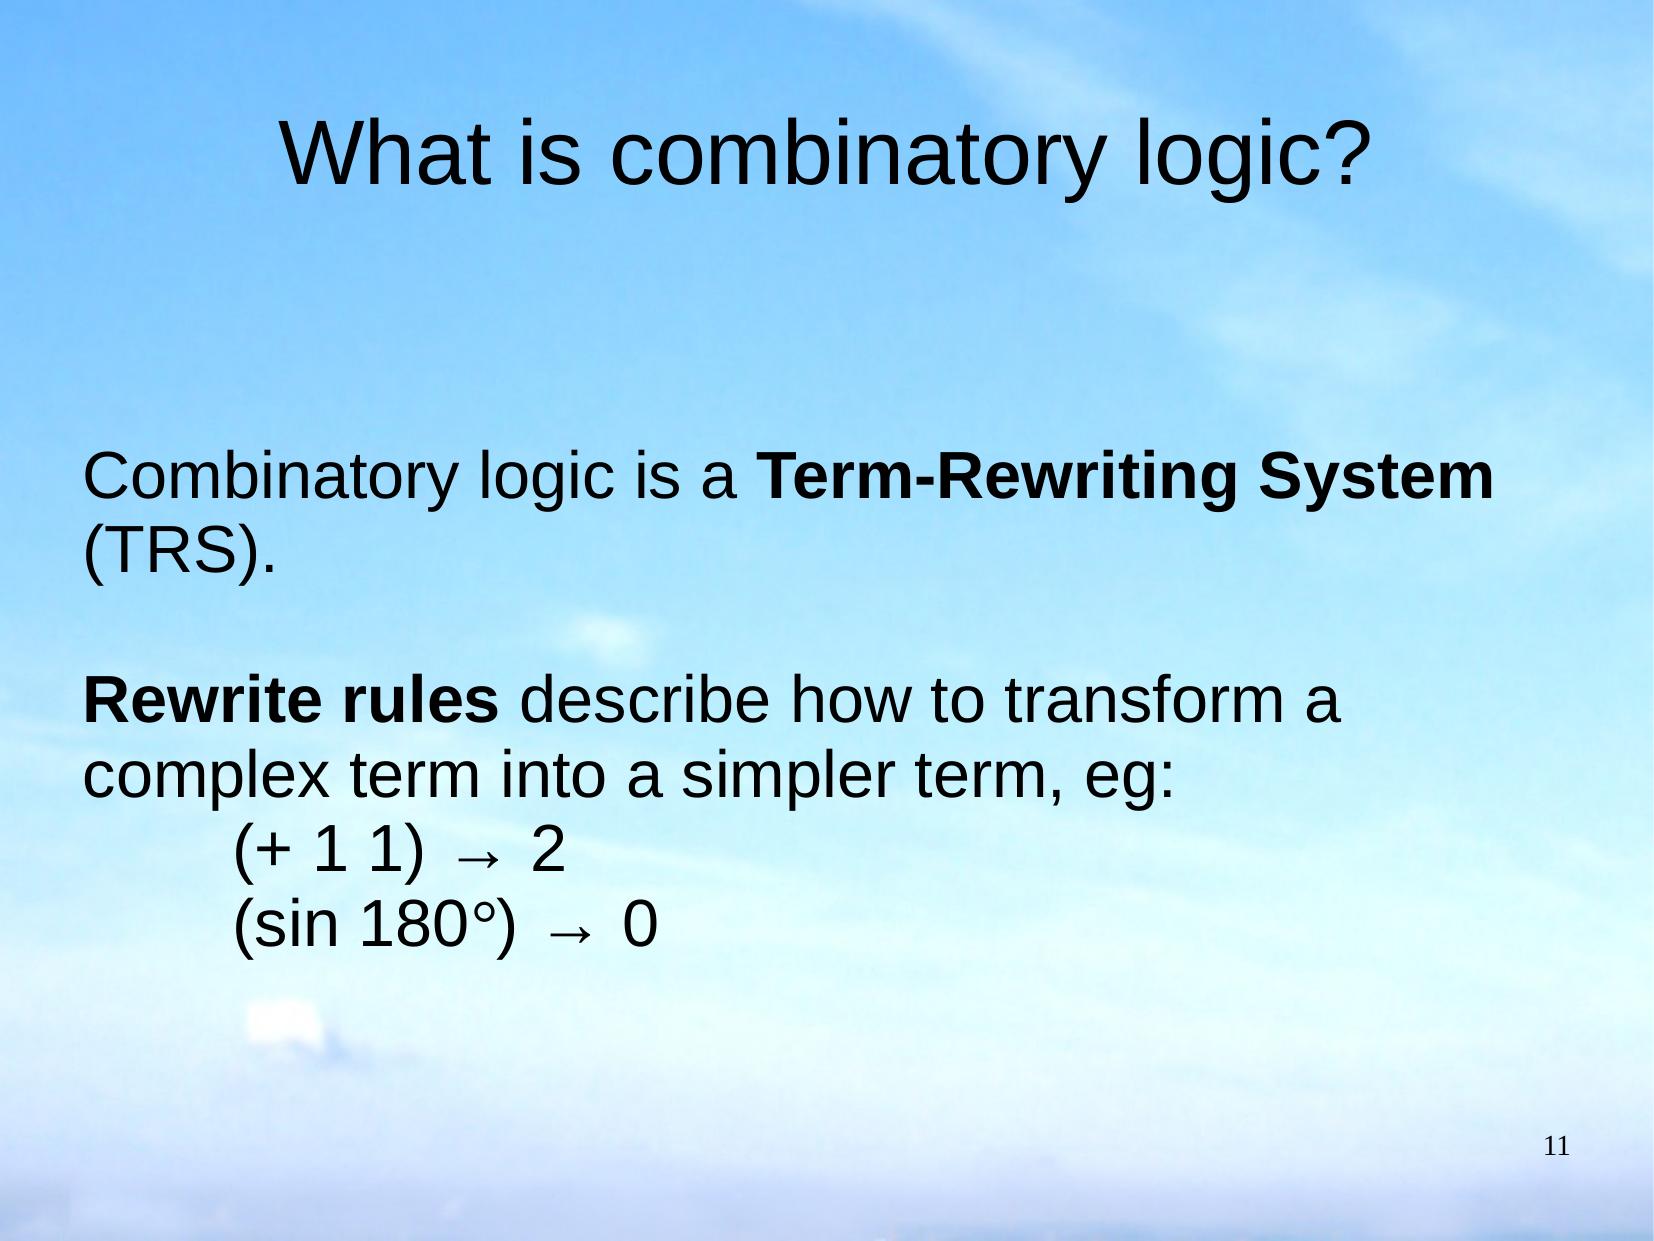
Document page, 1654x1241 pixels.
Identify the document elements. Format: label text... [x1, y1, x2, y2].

title What is combinatory logic? [82, 49, 1571, 257]
subtitle Combinatory logic is a Term-Rewriting System (TRS). Rewrite rules describe how to transform a complex term into a simpler term, eg: (+ 1 1) → 2 (sin 180°) → 0 [82, 290, 1571, 1109]
picture [0, 0, 1654, 1241]
